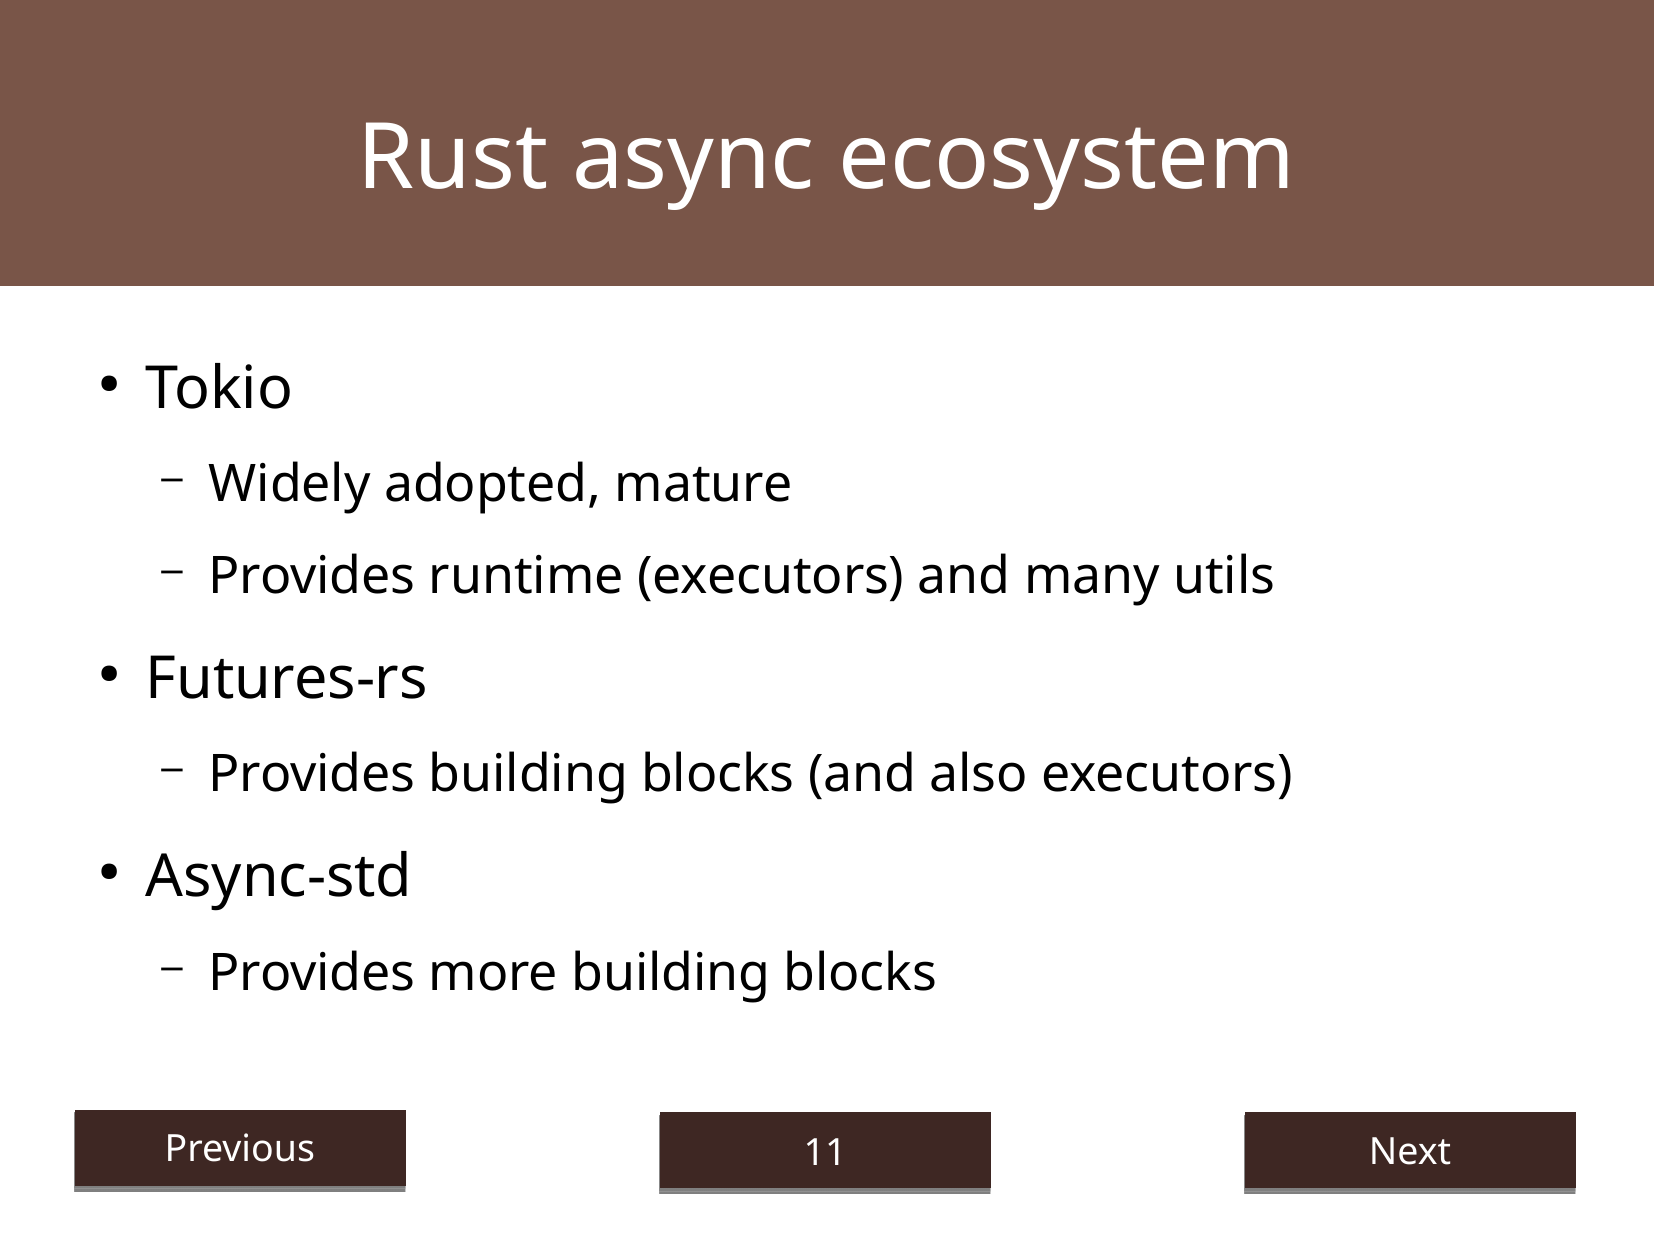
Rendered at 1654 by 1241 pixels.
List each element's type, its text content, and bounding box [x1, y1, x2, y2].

title Rust async ecosystem [82, 49, 1571, 257]
text_box [660, 1112, 991, 1188]
text_box Previous [75, 1110, 406, 1186]
text_box <number> [690, 1117, 961, 1188]
list Tokio Widely adopted, mature Provides runtime (executors) and many utils Futures-rs Provides building blocks (and also executors) Async-std Provides more building blocks [82, 345, 1571, 1010]
text_box Next [1245, 1112, 1576, 1188]
